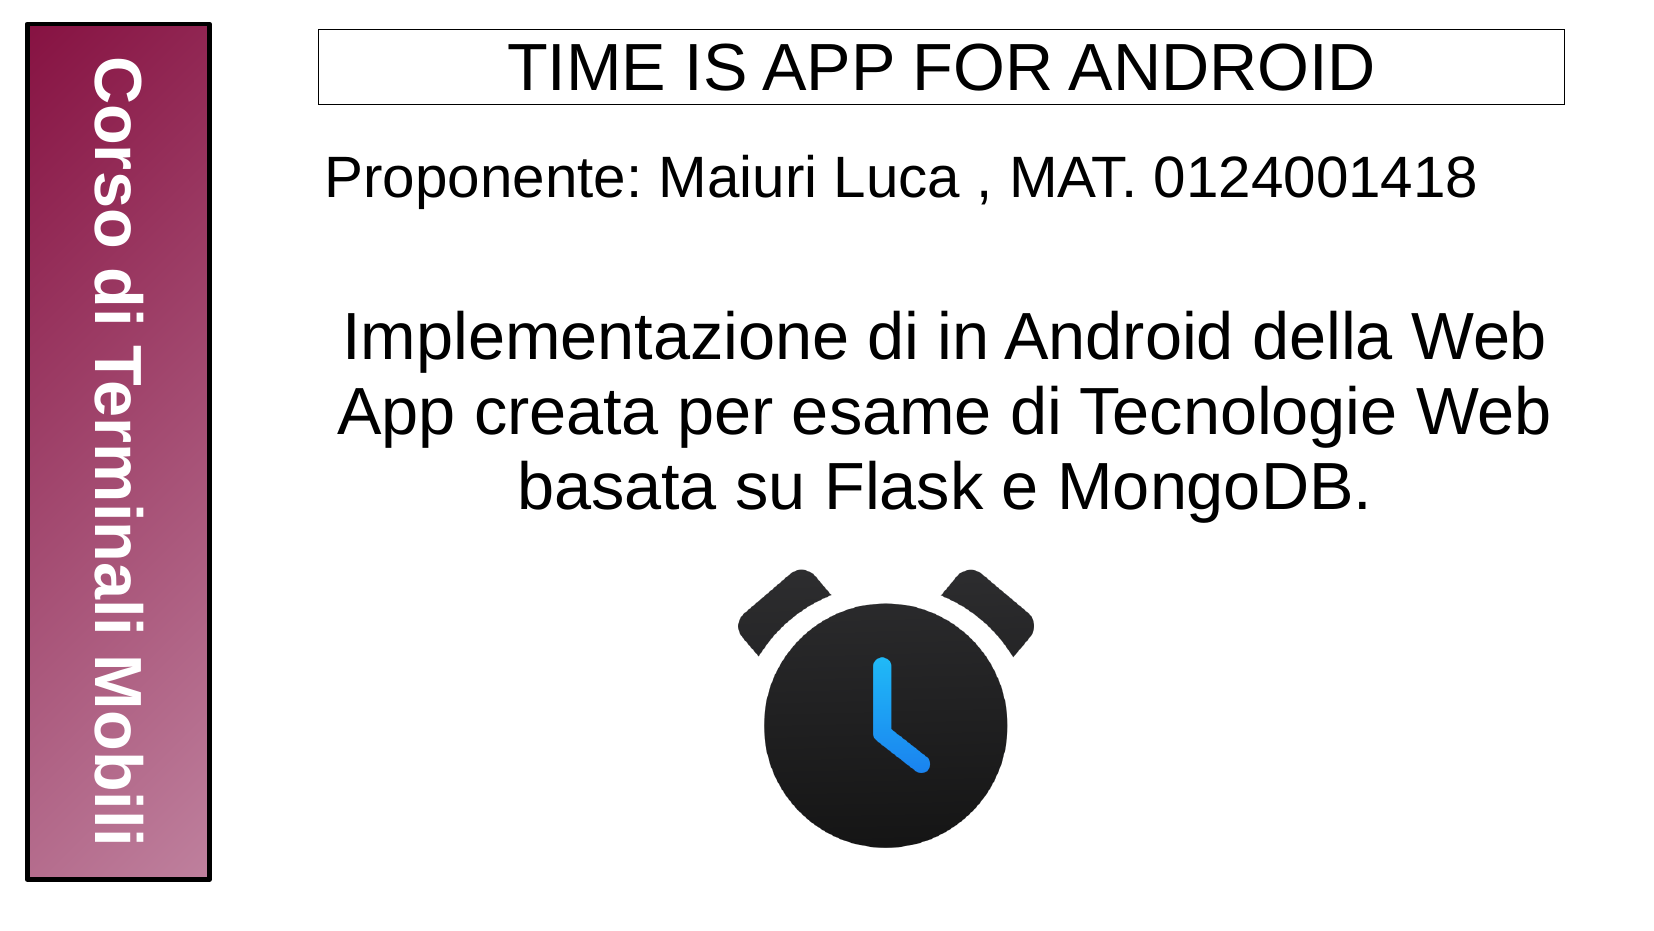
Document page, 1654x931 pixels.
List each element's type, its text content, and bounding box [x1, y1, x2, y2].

picture [738, 560, 1034, 857]
subtitle Corso di Terminali Mobili [27, 23, 210, 880]
text_box Implementazione di in Android della Web App creata per esame di Tecnologie Web basata su Flask e MongoDB. [324, 293, 1565, 680]
text_box TIME IS APP FOR ANDROID [318, 29, 1565, 105]
text_box Proponente: Maiuri Luca , MAT. 0124001418 [324, 144, 1571, 210]
